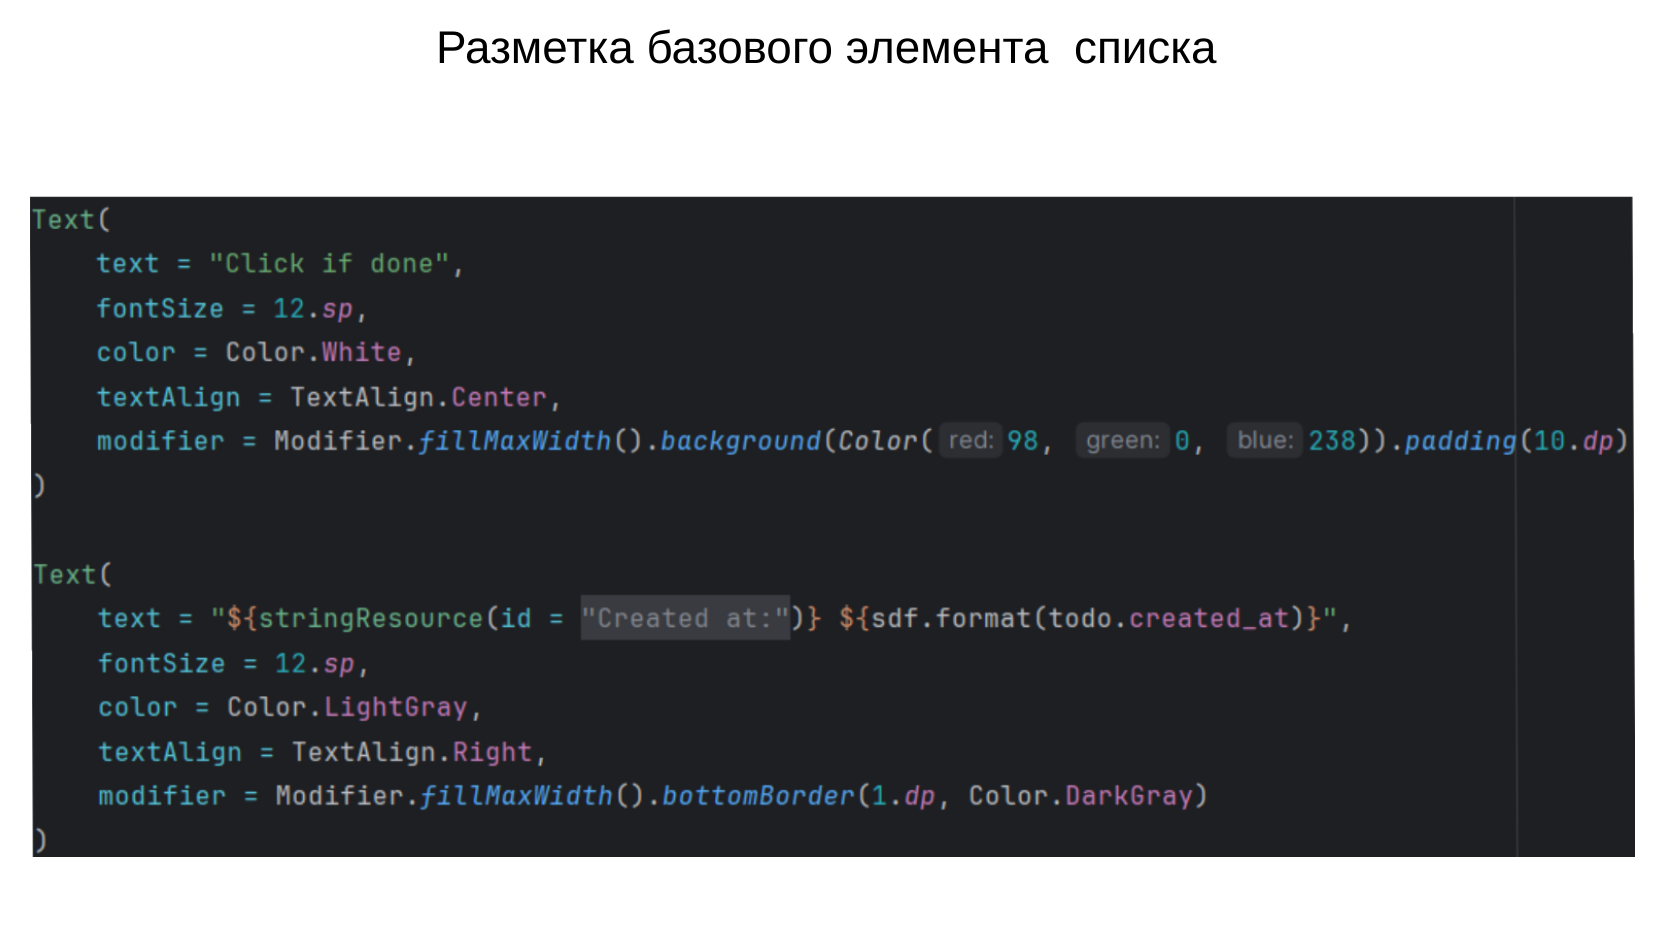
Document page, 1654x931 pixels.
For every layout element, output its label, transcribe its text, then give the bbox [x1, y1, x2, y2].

title Разметка базового элемента списка [82, 0, 1571, 126]
picture [29, 196, 1635, 857]
